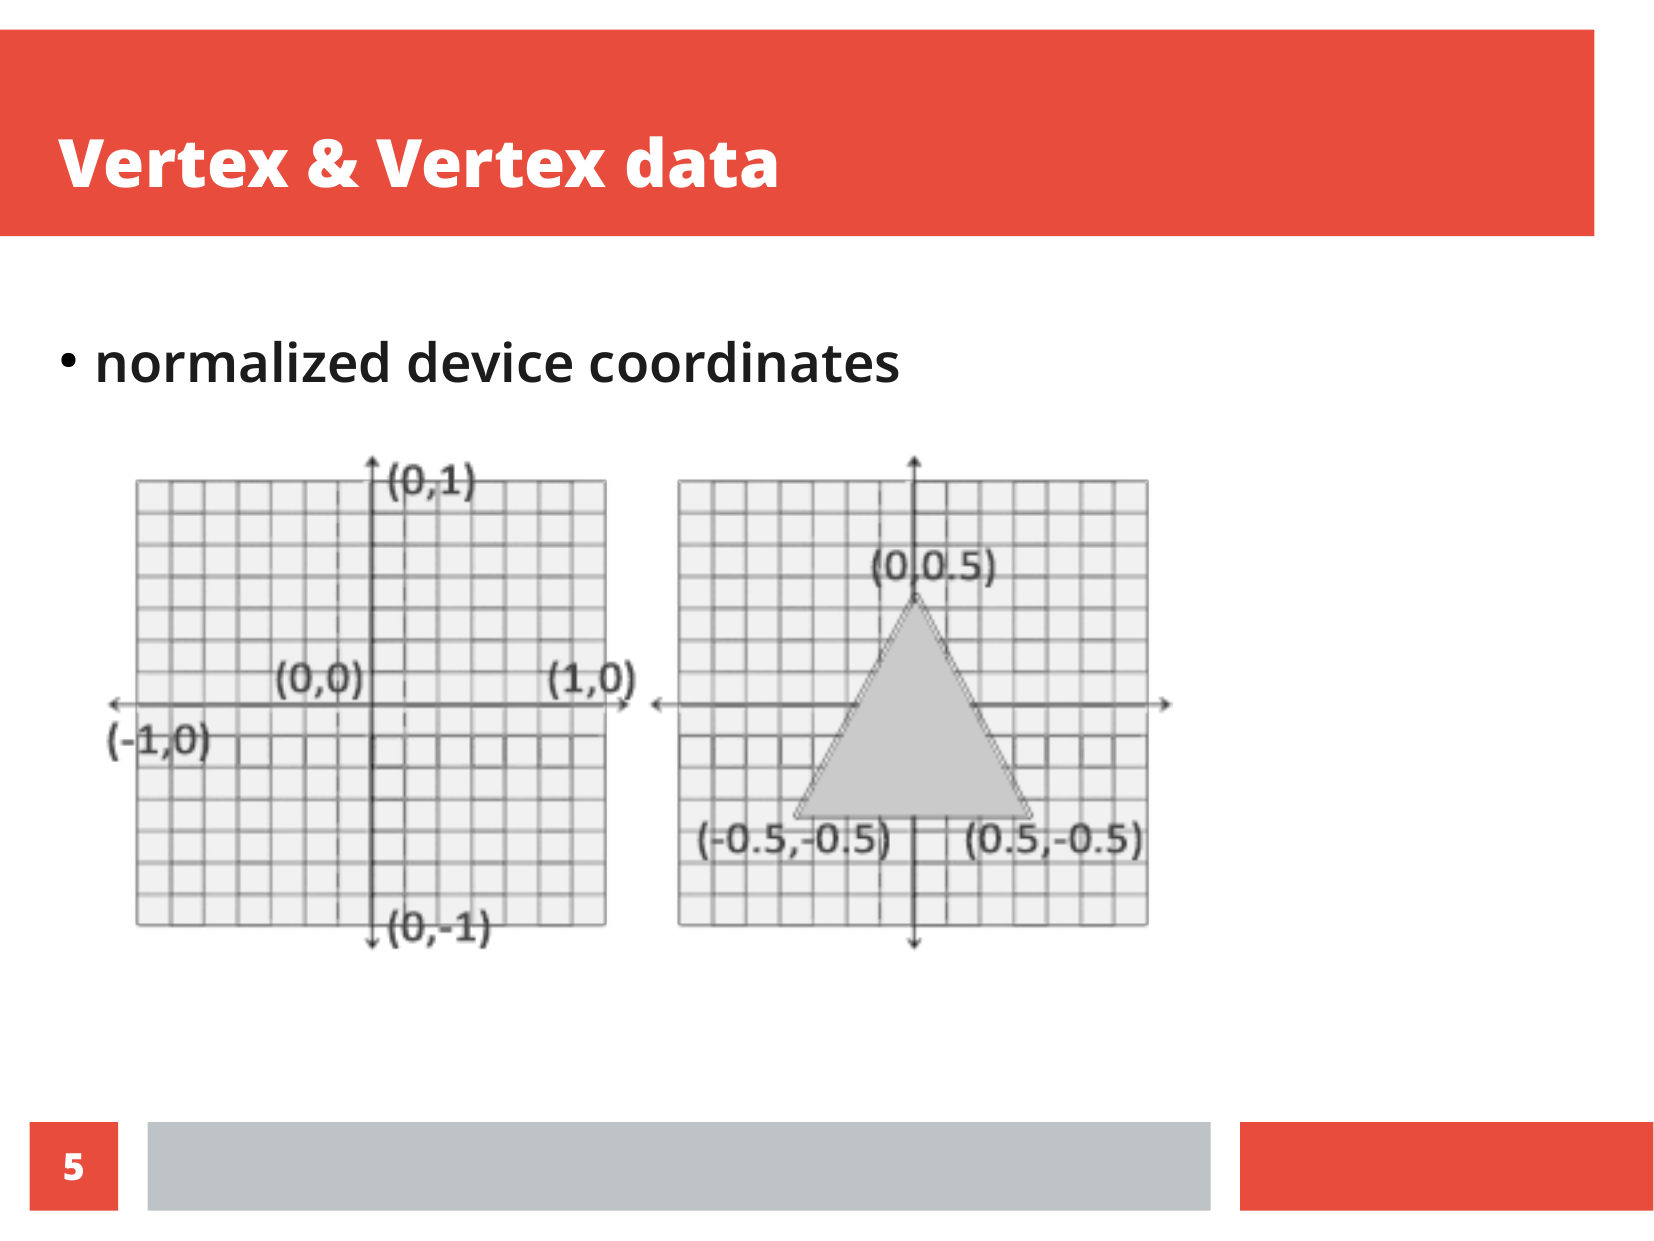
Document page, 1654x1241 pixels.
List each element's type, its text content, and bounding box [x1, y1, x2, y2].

title Vertex & Vertex data [59, 59, 1595, 207]
list normalized device coordinates [59, 324, 1565, 1093]
picture [105, 449, 1173, 976]
